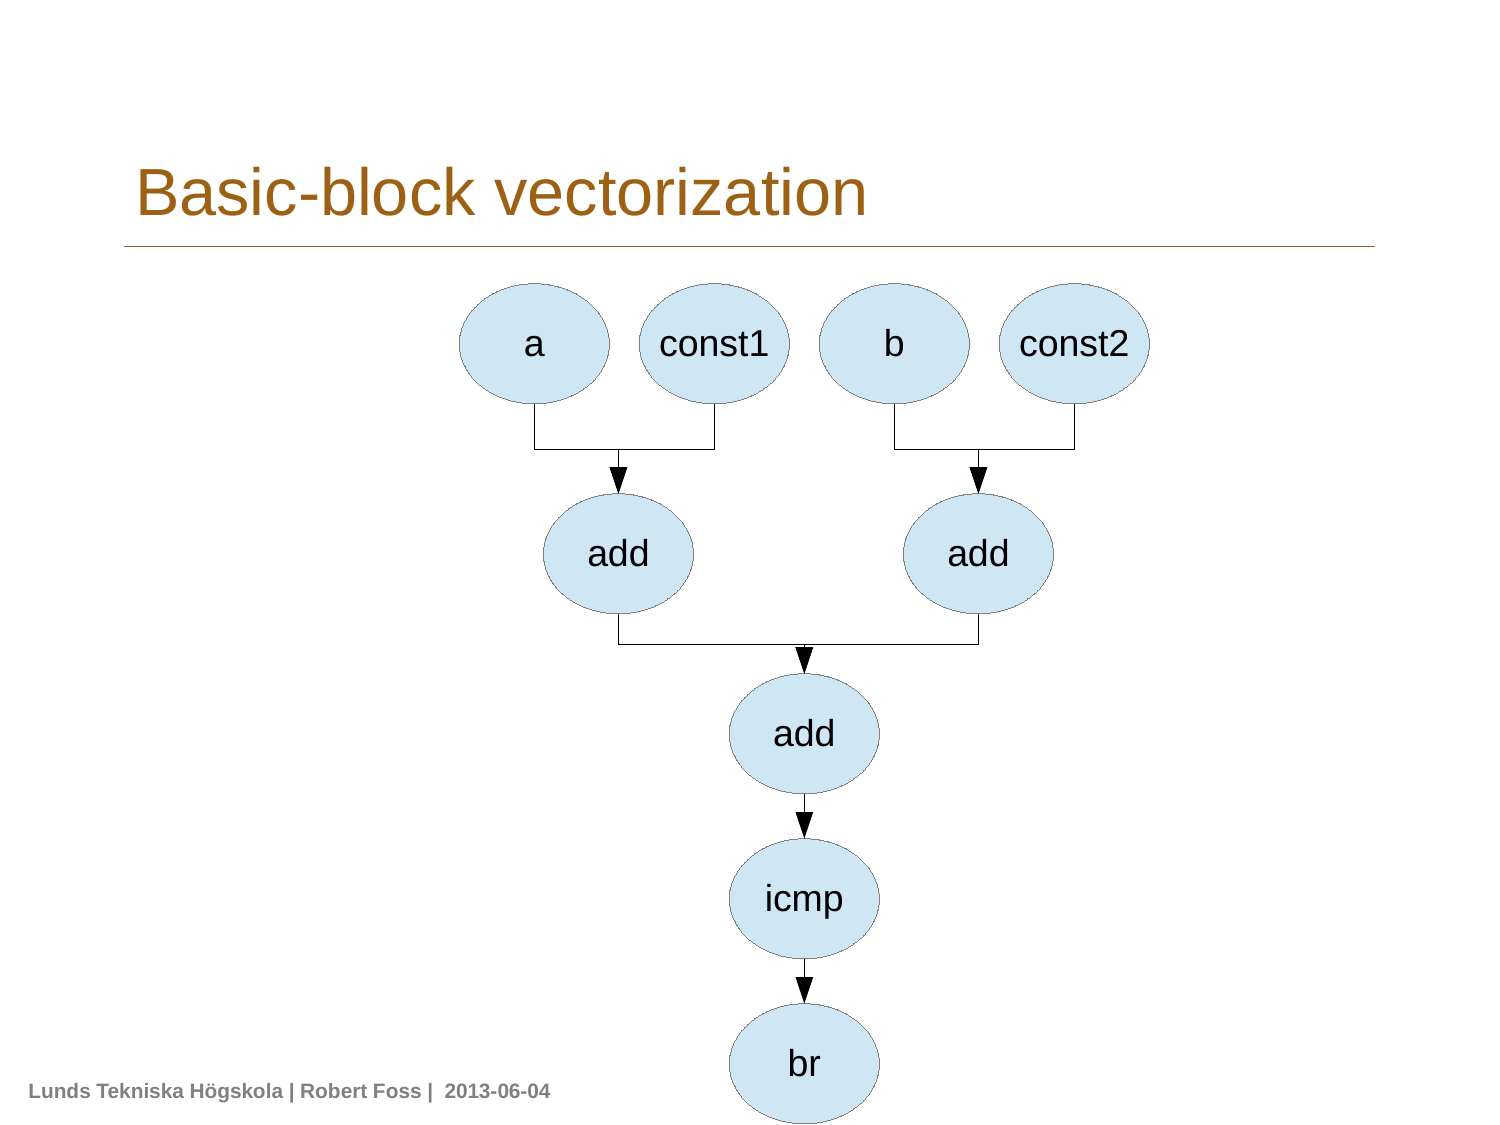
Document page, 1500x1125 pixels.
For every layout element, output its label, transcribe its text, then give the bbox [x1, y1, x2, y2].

text_box add [903, 493, 1054, 614]
text_box b [819, 283, 970, 404]
text_box icmp [729, 838, 880, 959]
text_box const1 [639, 283, 790, 404]
text_box br [729, 1003, 880, 1124]
text_box const2 [999, 283, 1150, 404]
text_box add [543, 493, 694, 614]
title Basic-block vectorization [120, 120, 1500, 258]
text_box a [459, 283, 610, 404]
text_box add [729, 673, 880, 794]
